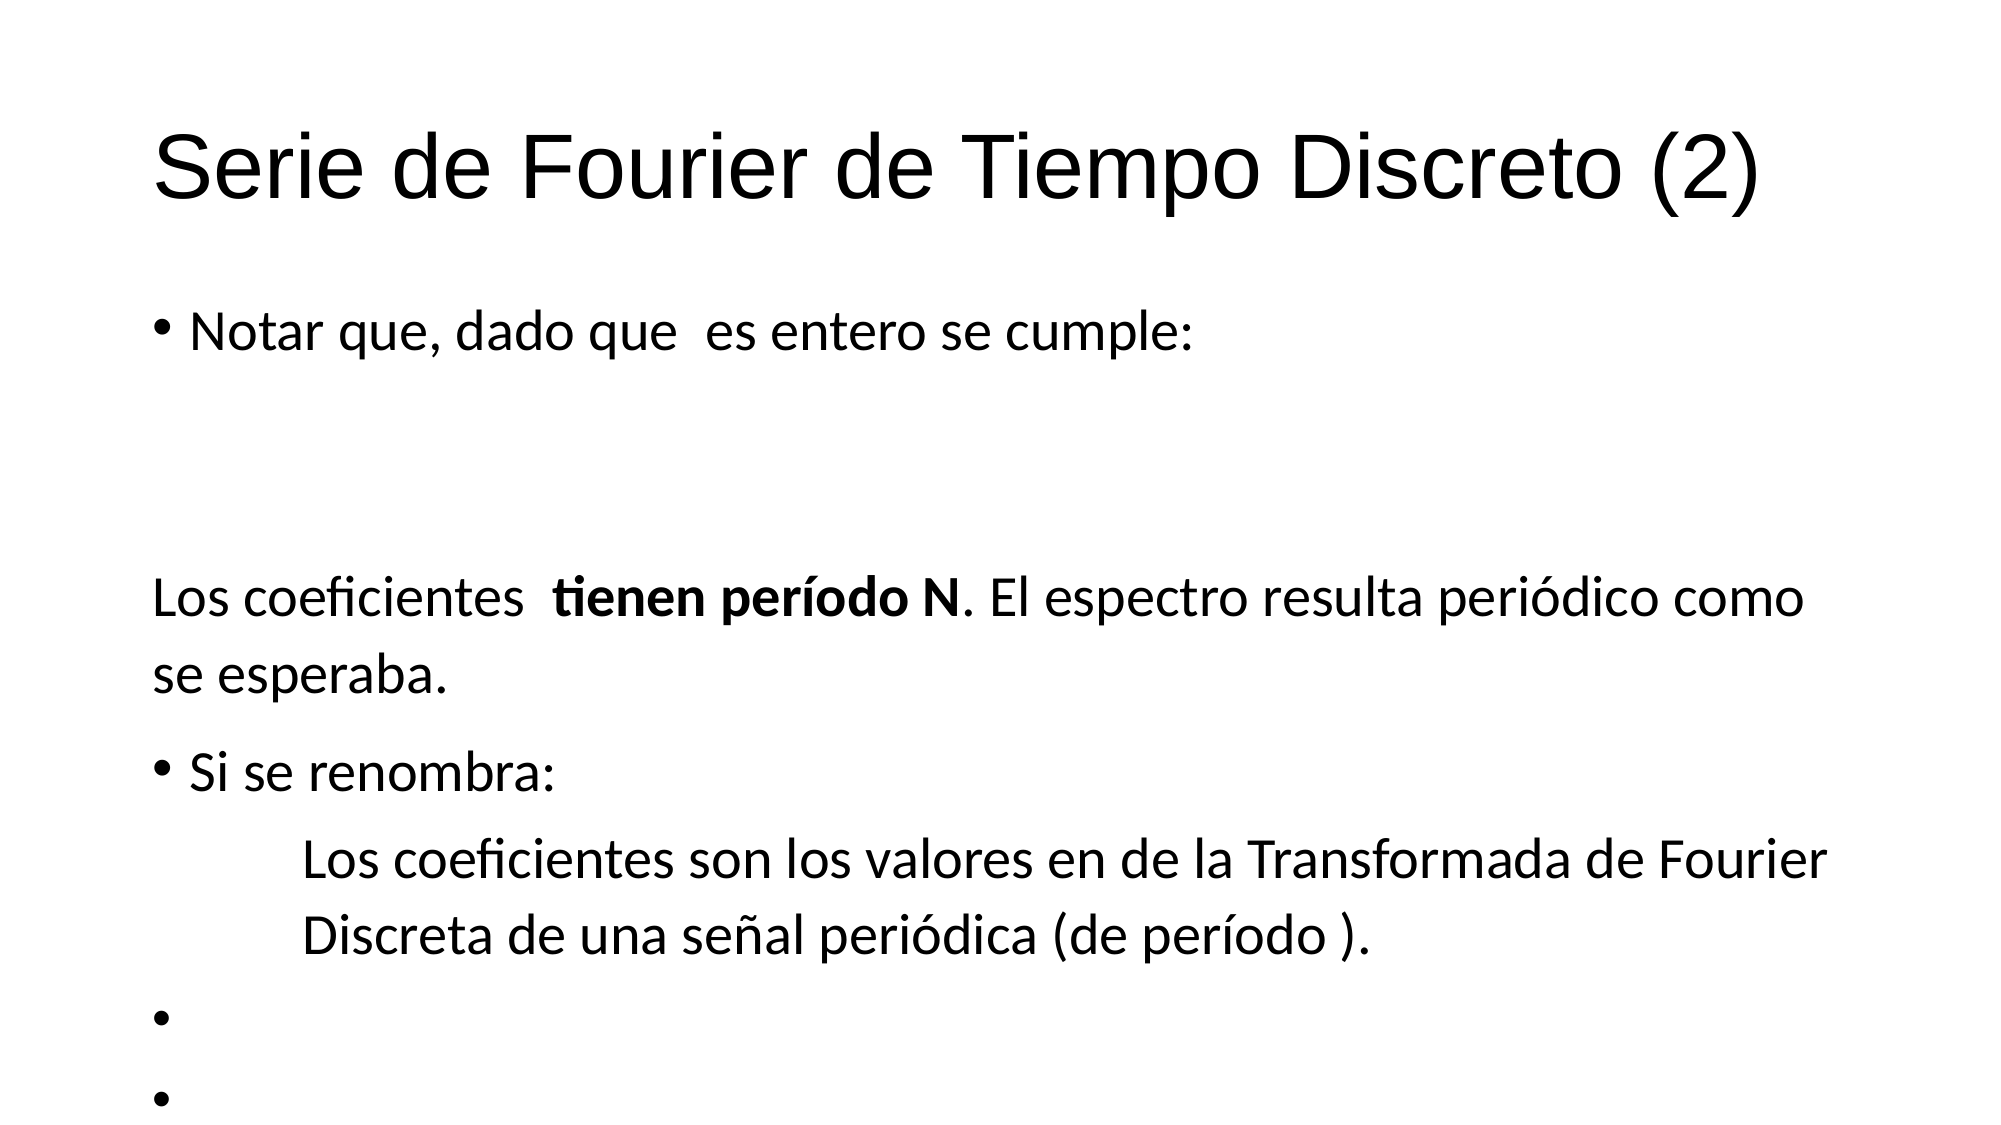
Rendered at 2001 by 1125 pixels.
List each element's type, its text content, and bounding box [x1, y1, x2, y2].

list Notar que, dado que es entero se cumple: Los coeficientes tienen período N. El espectro resulta periódico como se esperaba. Si se renombra: Los coeficientes son los valores en de la Transformada de Fourier Discreta de una señal periódica (de período ). [137, 277, 1863, 1125]
title Serie de Fourier de Tiempo Discreto (2) [137, 59, 1863, 277]
